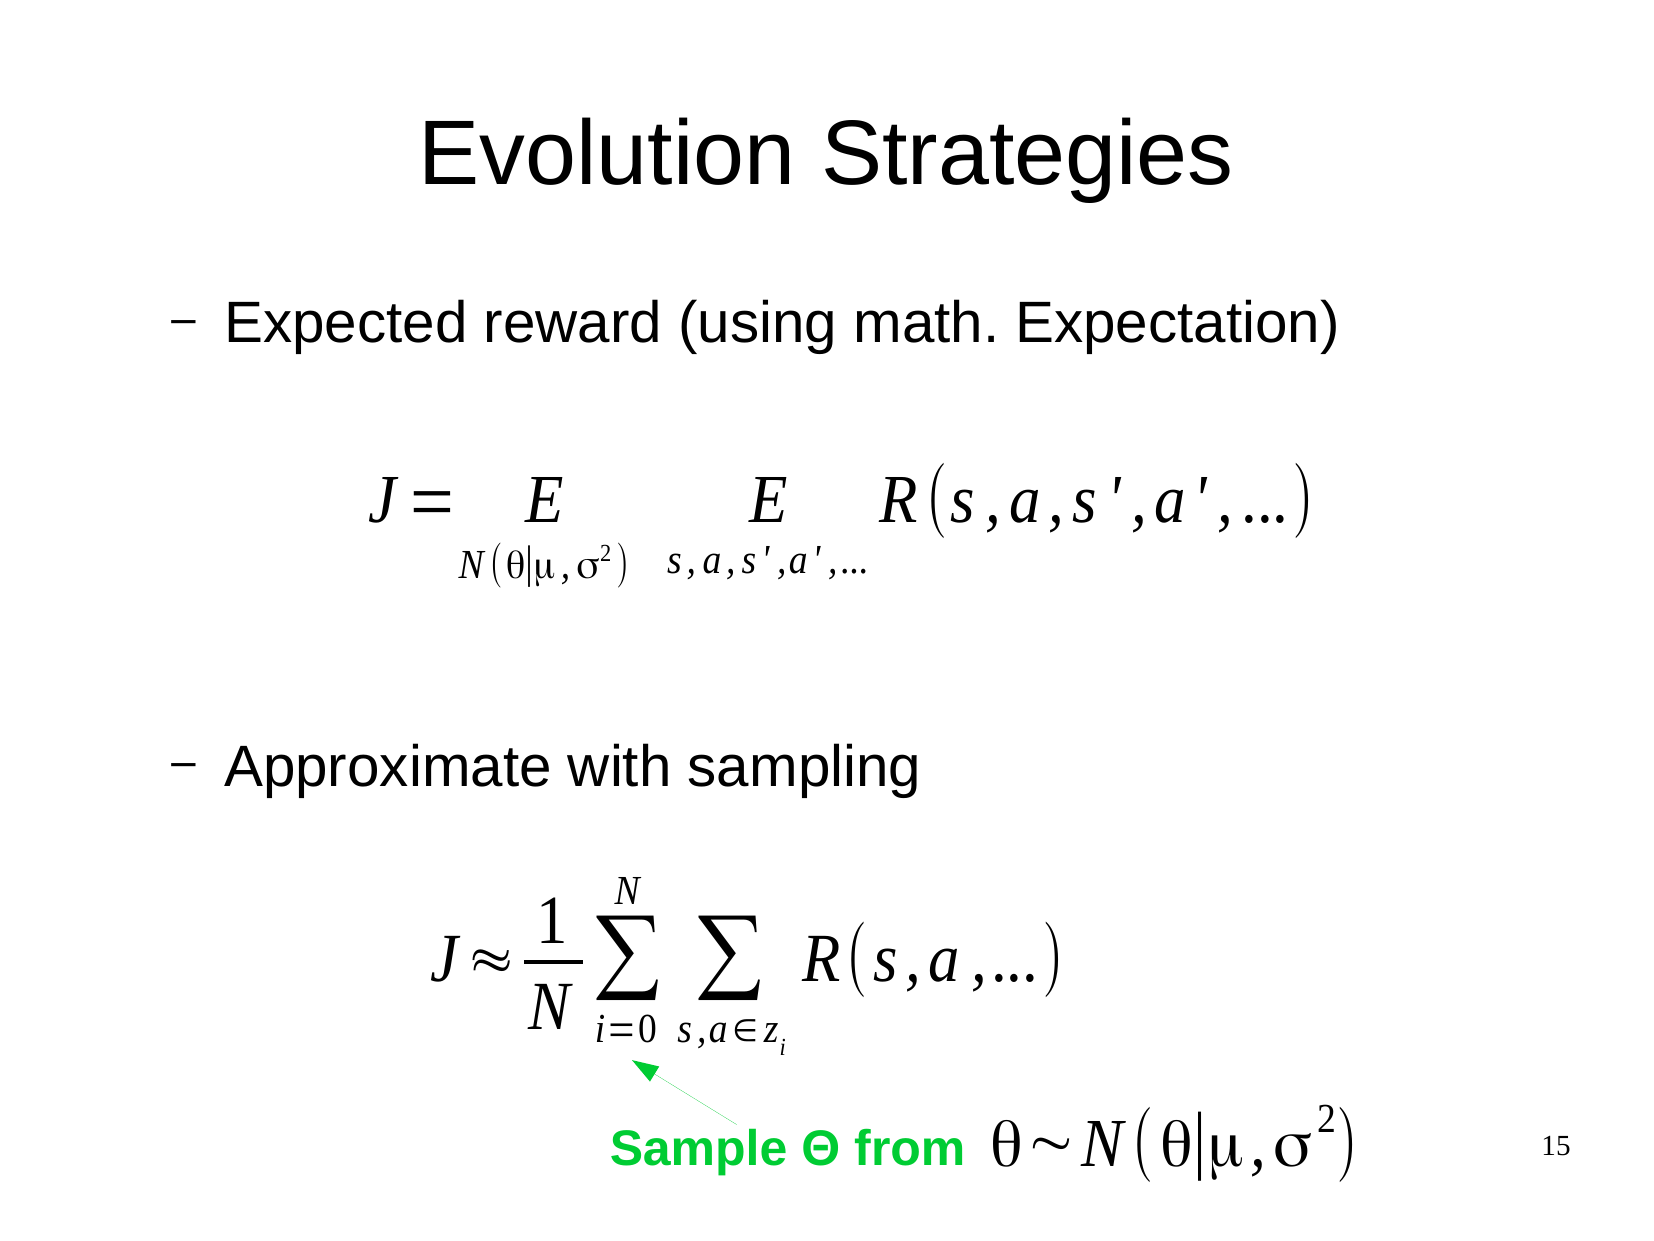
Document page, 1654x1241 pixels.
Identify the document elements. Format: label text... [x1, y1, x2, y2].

list Expected reward (using math. Expectation) Approximate with sampling [82, 290, 1571, 1241]
text_box Sample Θ from [488, 1112, 975, 1184]
chart [975, 1093, 1375, 1186]
title Evolution Strategies [82, 49, 1571, 257]
chart [352, 457, 1327, 592]
chart [414, 865, 1079, 1061]
